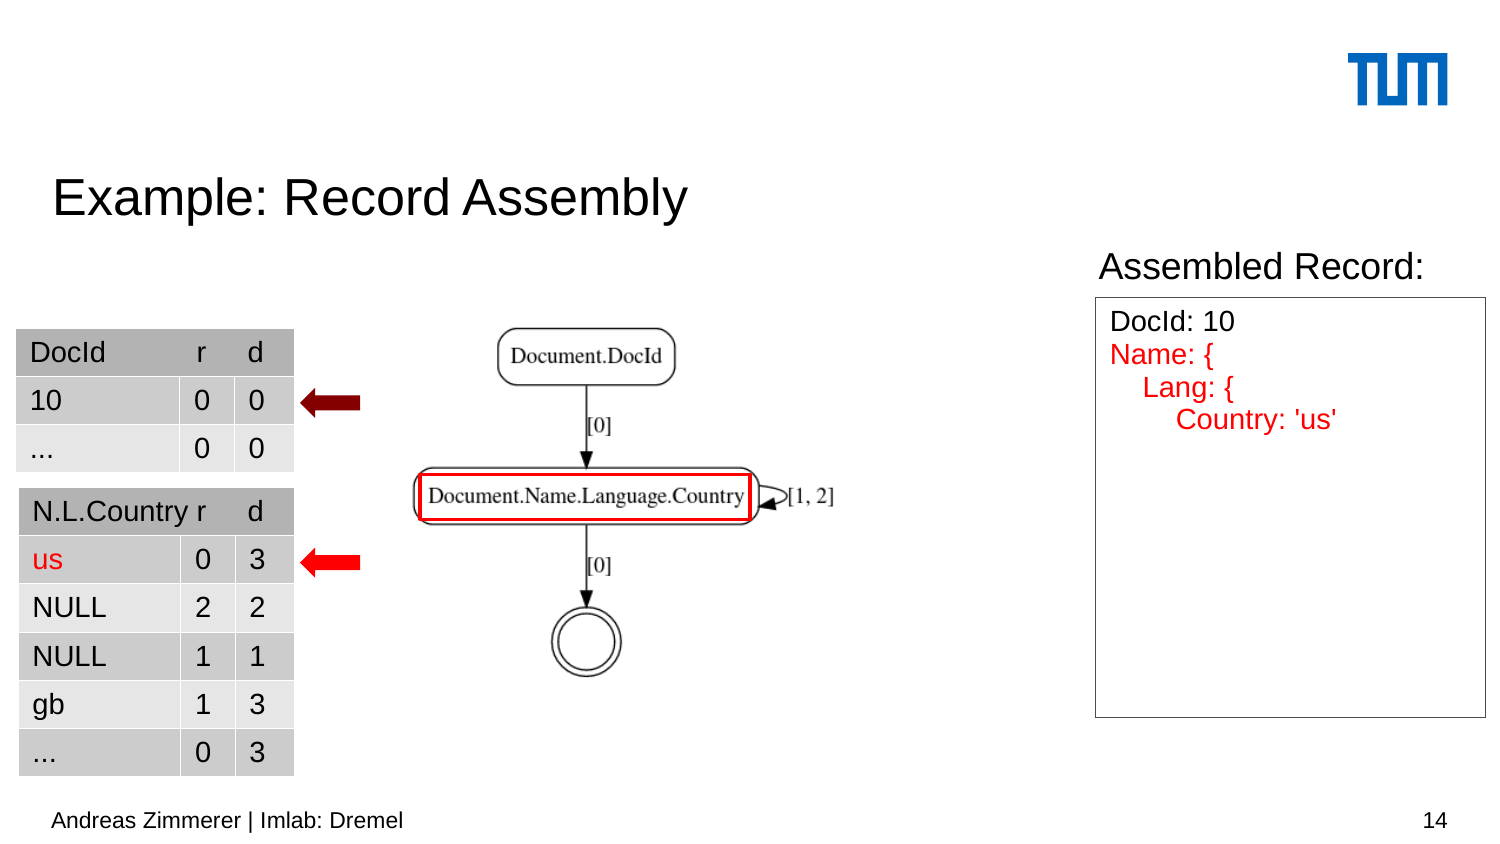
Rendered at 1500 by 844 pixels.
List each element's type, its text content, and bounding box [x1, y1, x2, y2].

table_cell 10 [16, 377, 179, 424]
table_cell 1 [236, 633, 294, 680]
picture [408, 322, 841, 683]
table_cell us [19, 536, 180, 583]
text_box [300, 387, 361, 418]
table_cell 3 [236, 681, 294, 728]
slide_number <number> [1112, 796, 1448, 842]
table_cell 0 [181, 729, 235, 776]
footer Andreas Zimmerer | Imlab: Dremel [51, 796, 1112, 842]
table_cell 0 [235, 377, 294, 424]
table_cell 3 [236, 536, 294, 583]
table_cell 0 [181, 536, 235, 583]
table_cell 2 [236, 584, 294, 632]
text_box Assembled Record: [1083, 237, 1441, 295]
table_cell ... [19, 729, 180, 776]
title Example: Record Assembly [52, 159, 1449, 227]
text_box [300, 547, 361, 578]
table_cell 1 [181, 681, 235, 728]
table_cell ... [16, 425, 179, 472]
table_cell 0 [180, 425, 234, 472]
text_box DocId: 10 Name: { Lang: { Country: 'us' [1095, 297, 1486, 718]
table_cell 3 [236, 729, 294, 776]
table_cell 0 [235, 425, 294, 472]
table_cell NULL [19, 584, 180, 632]
table_cell 1 [181, 633, 235, 680]
table_cell 0 [180, 377, 234, 424]
table_cell 2 [181, 584, 235, 632]
table_cell gb [19, 681, 180, 728]
table_header DocId r d [16, 329, 294, 376]
table_header N.L.Country r d [19, 488, 294, 535]
table_cell NULL [19, 633, 180, 680]
